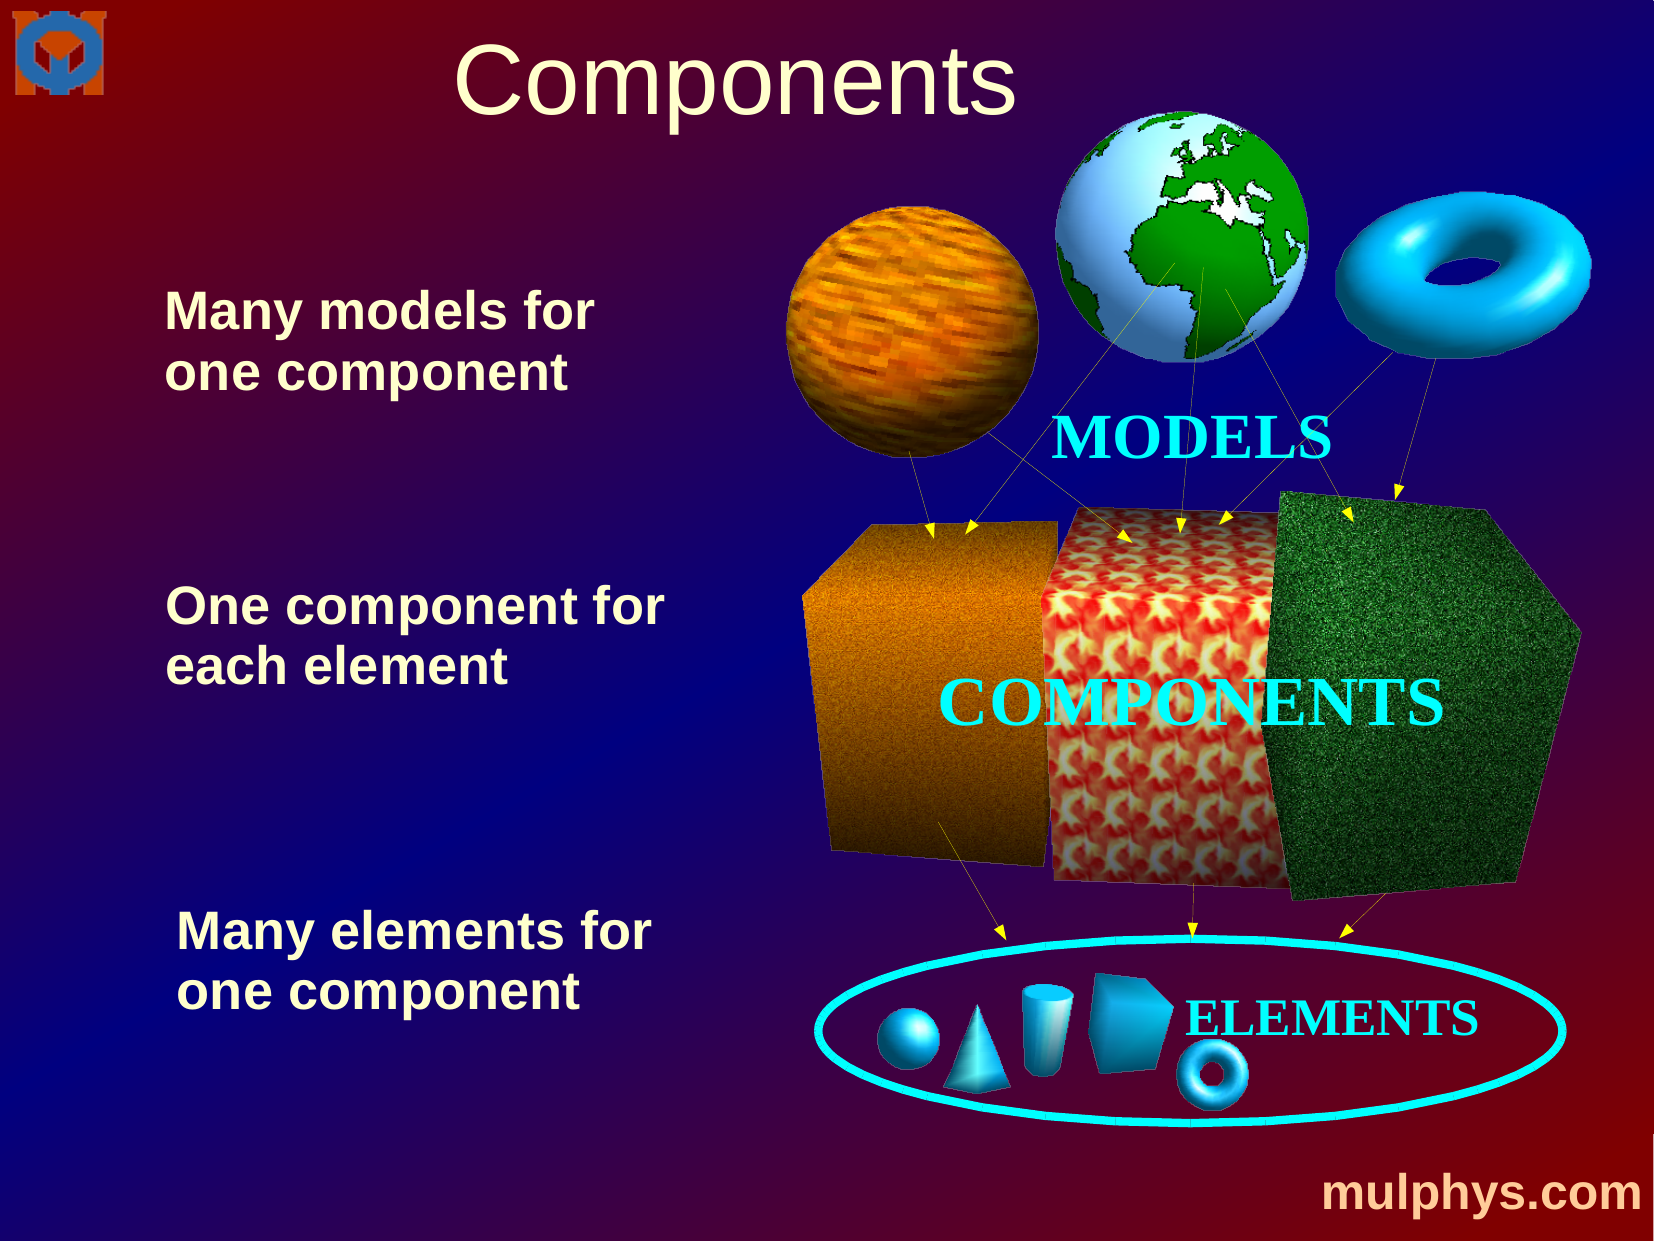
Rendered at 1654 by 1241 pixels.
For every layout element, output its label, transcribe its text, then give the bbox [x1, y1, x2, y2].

text_box Many elements for one component [176, 900, 758, 1041]
text_box One component for each element [165, 575, 800, 716]
chart [208, 0, 1654, 1193]
title Components [140, 11, 1332, 149]
picture [11, 11, 110, 95]
text_box mulphys.com [1320, 1164, 1644, 1230]
text_box Many models for one component [164, 280, 715, 421]
